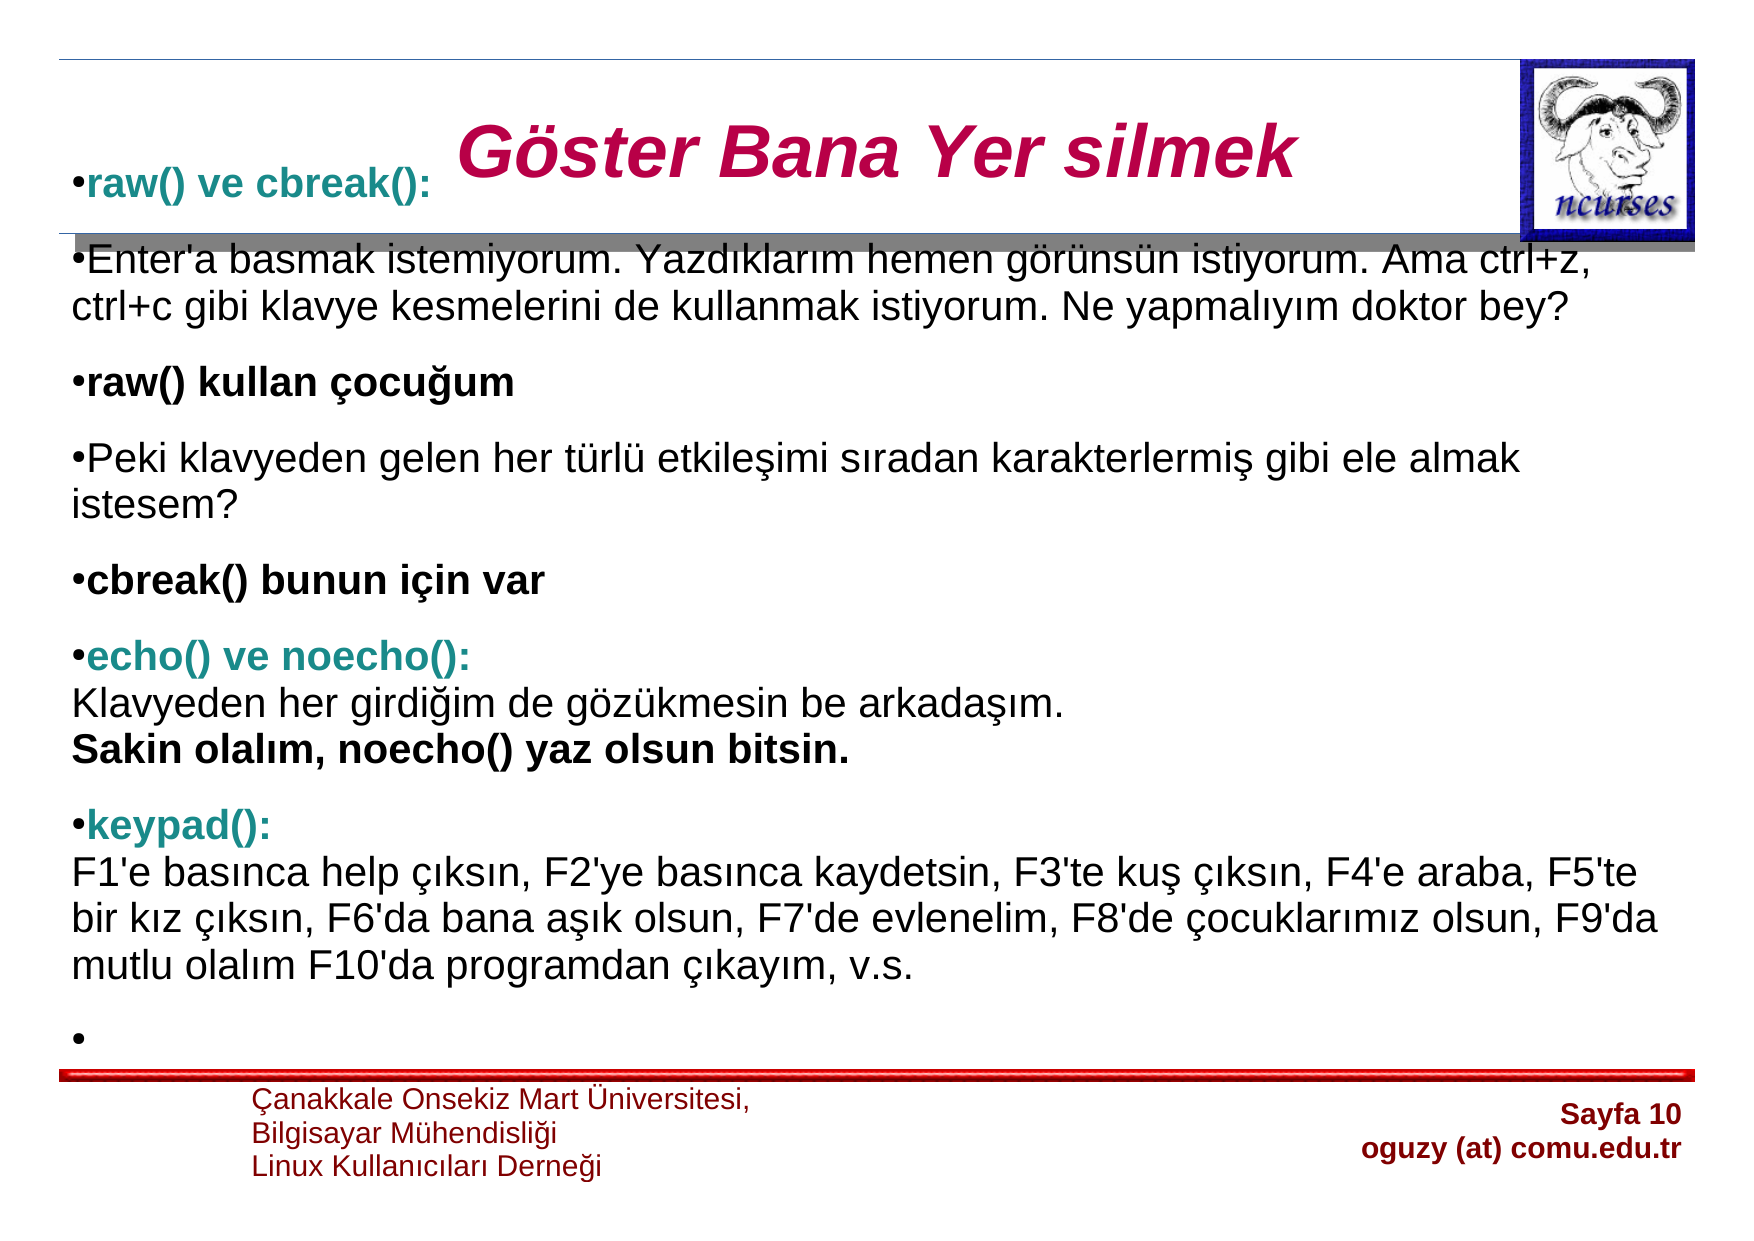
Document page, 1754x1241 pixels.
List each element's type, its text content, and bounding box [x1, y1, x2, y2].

picture [59, 1069, 71, 1082]
list raw() ve cbreak(): Enter'a basmak istemiyorum. Yazdıklarım hemen görünsün istiyorum. Ama ctrl+z, ctrl+c gibi klavye kesmelerini de kullanmak istiyorum. Ne yapmalıyım doktor bey? raw() kullan çocuğum Peki klavyeden gelen her türlü etkileşimi sıradan karakterlermiş gibi ele almak istesem? cbreak() bunun için var echo() ve noecho(): Klavyeden her girdiğim de gözükmesin be arkadaşım. Sakin olalım, noecho() yaz olsun bitsin. keypad(): F1'e basınca help çıksın, F2'ye basınca kaydetsin, F3'te kuş çıksın, F4'e araba, F5'te bir kız çıksın, F6'da bana aşık olsun, F7'de evlenelim, F8'de çocuklarımız olsun, F9'da mutlu olalım F10'da programdan çıkayım, v.s. [71, 160, 1695, 1111]
title Göster Bana Yer silmek [59, 59, 1695, 244]
